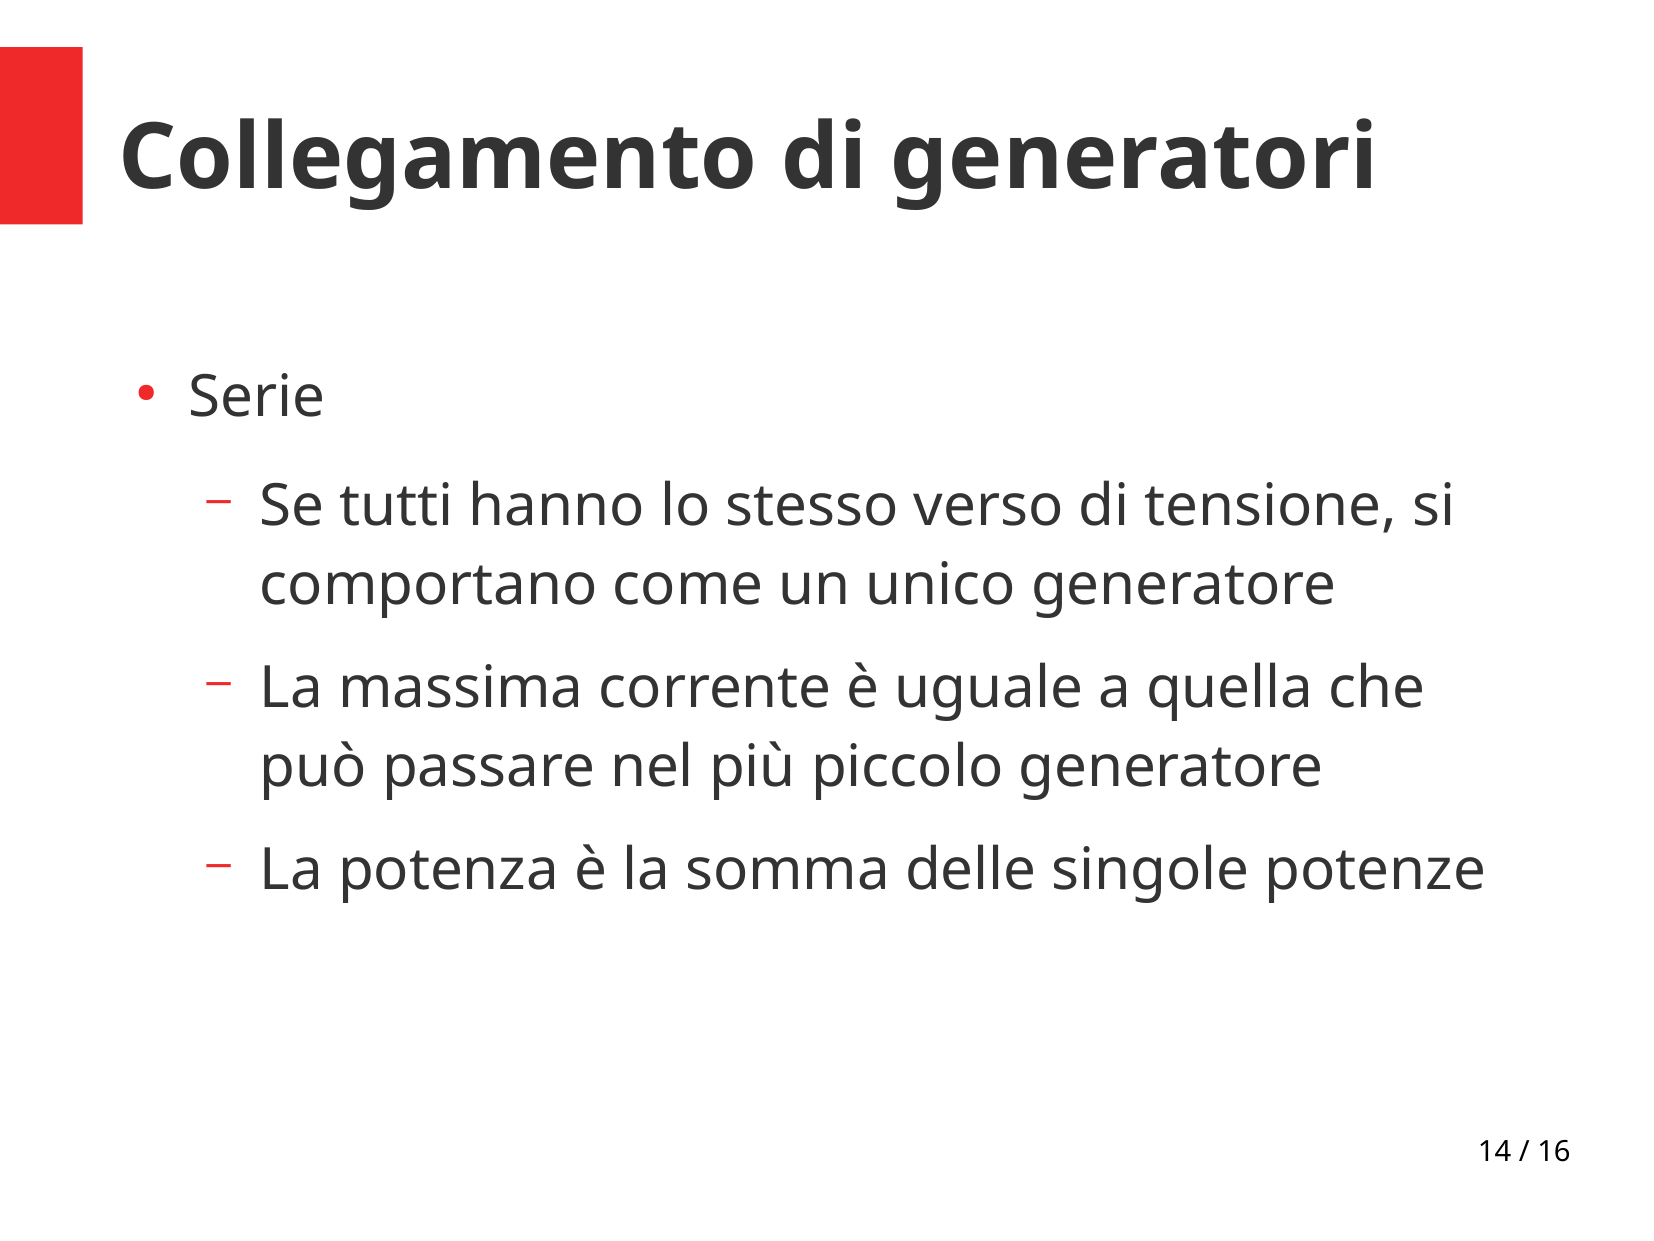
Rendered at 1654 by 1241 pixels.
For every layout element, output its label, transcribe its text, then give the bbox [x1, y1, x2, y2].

title Collegamento di generatori [118, 49, 1571, 257]
list Serie Se tutti hanno lo stesso verso di tensione, si comportano come un unico generatore La massima corrente è uguale a quella che può passare nel più piccolo generatore La potenza è la somma delle singole potenze [118, 354, 1536, 1074]
